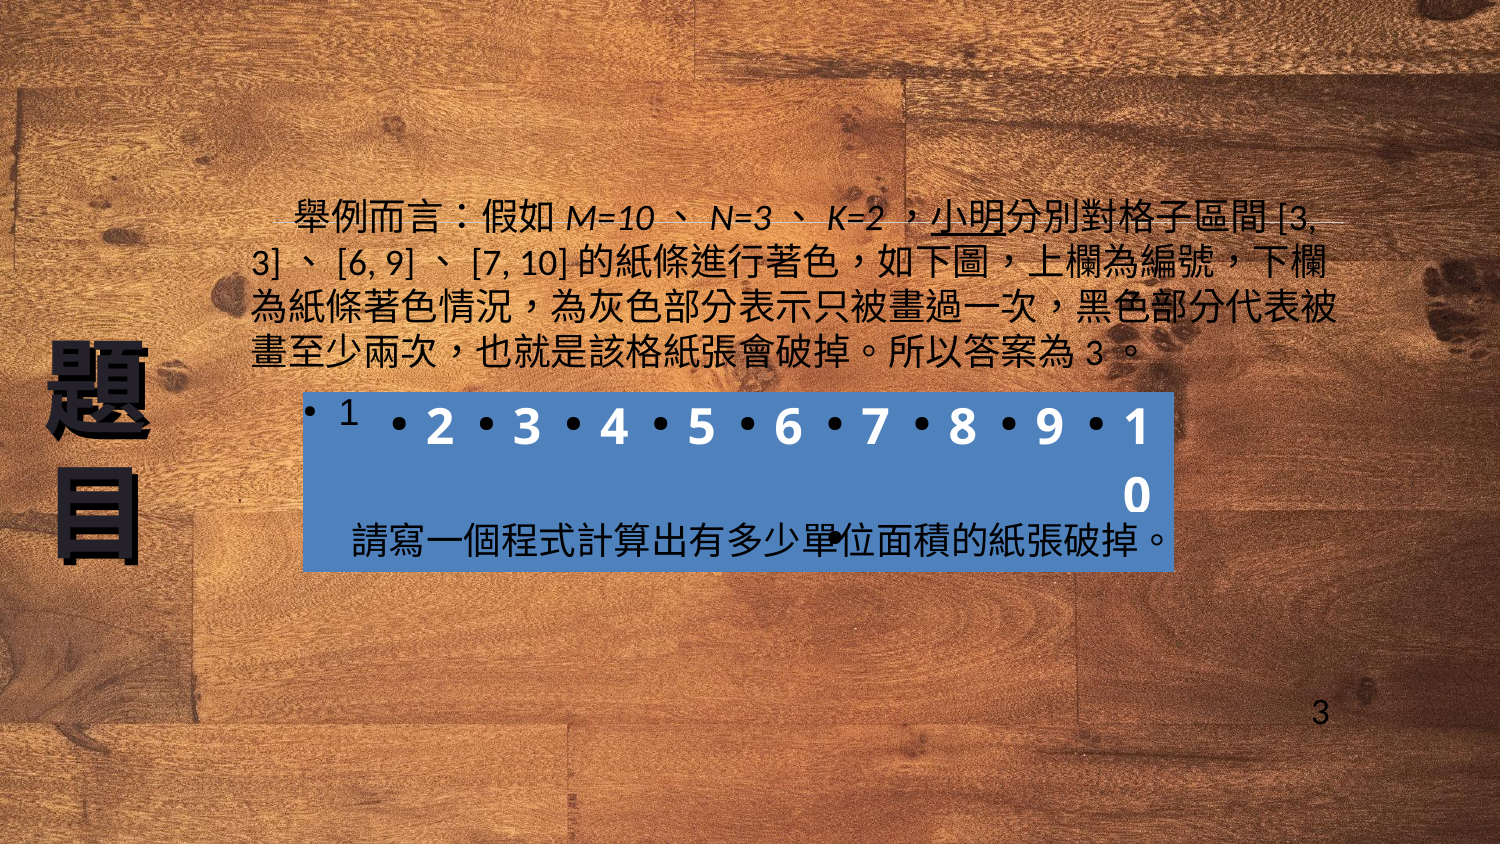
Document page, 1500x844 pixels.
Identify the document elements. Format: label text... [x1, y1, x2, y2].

text_box 3 [1295, 672, 1386, 737]
table_header 10 [1131, 483, 1141, 507]
table_header 2 [390, 392, 478, 509]
table_header 10 [1087, 392, 1174, 509]
table_header 9 [1000, 392, 1087, 509]
title 題 目 [28, 306, 210, 552]
table_header 3 [478, 392, 565, 509]
text_box 請寫一個程式計算出有多少單位面積的紙張破掉。 [336, 509, 1222, 571]
table_header 6 [739, 392, 826, 509]
table_header 4 [565, 392, 652, 509]
table_header 5 [652, 392, 739, 509]
table_header 1 [303, 392, 390, 512]
table_cell [303, 512, 390, 572]
table_header 7 [826, 392, 913, 509]
text_box 舉例而言：假如M=10、N=3、K=2，小明分別對格子區間[3, 3]、[6, 9]、[7, 10]的紙條進行著色，如下圖，上欄為編號，下欄為紙條著色情況，為灰色部分表示只被畫過一次，黑色部分代表被畫至少兩次，也就是該格紙張會破掉。所以答案為3。 [235, 185, 1356, 382]
text_box [314, 154, 765, 185]
table_header 8 [913, 392, 1000, 509]
